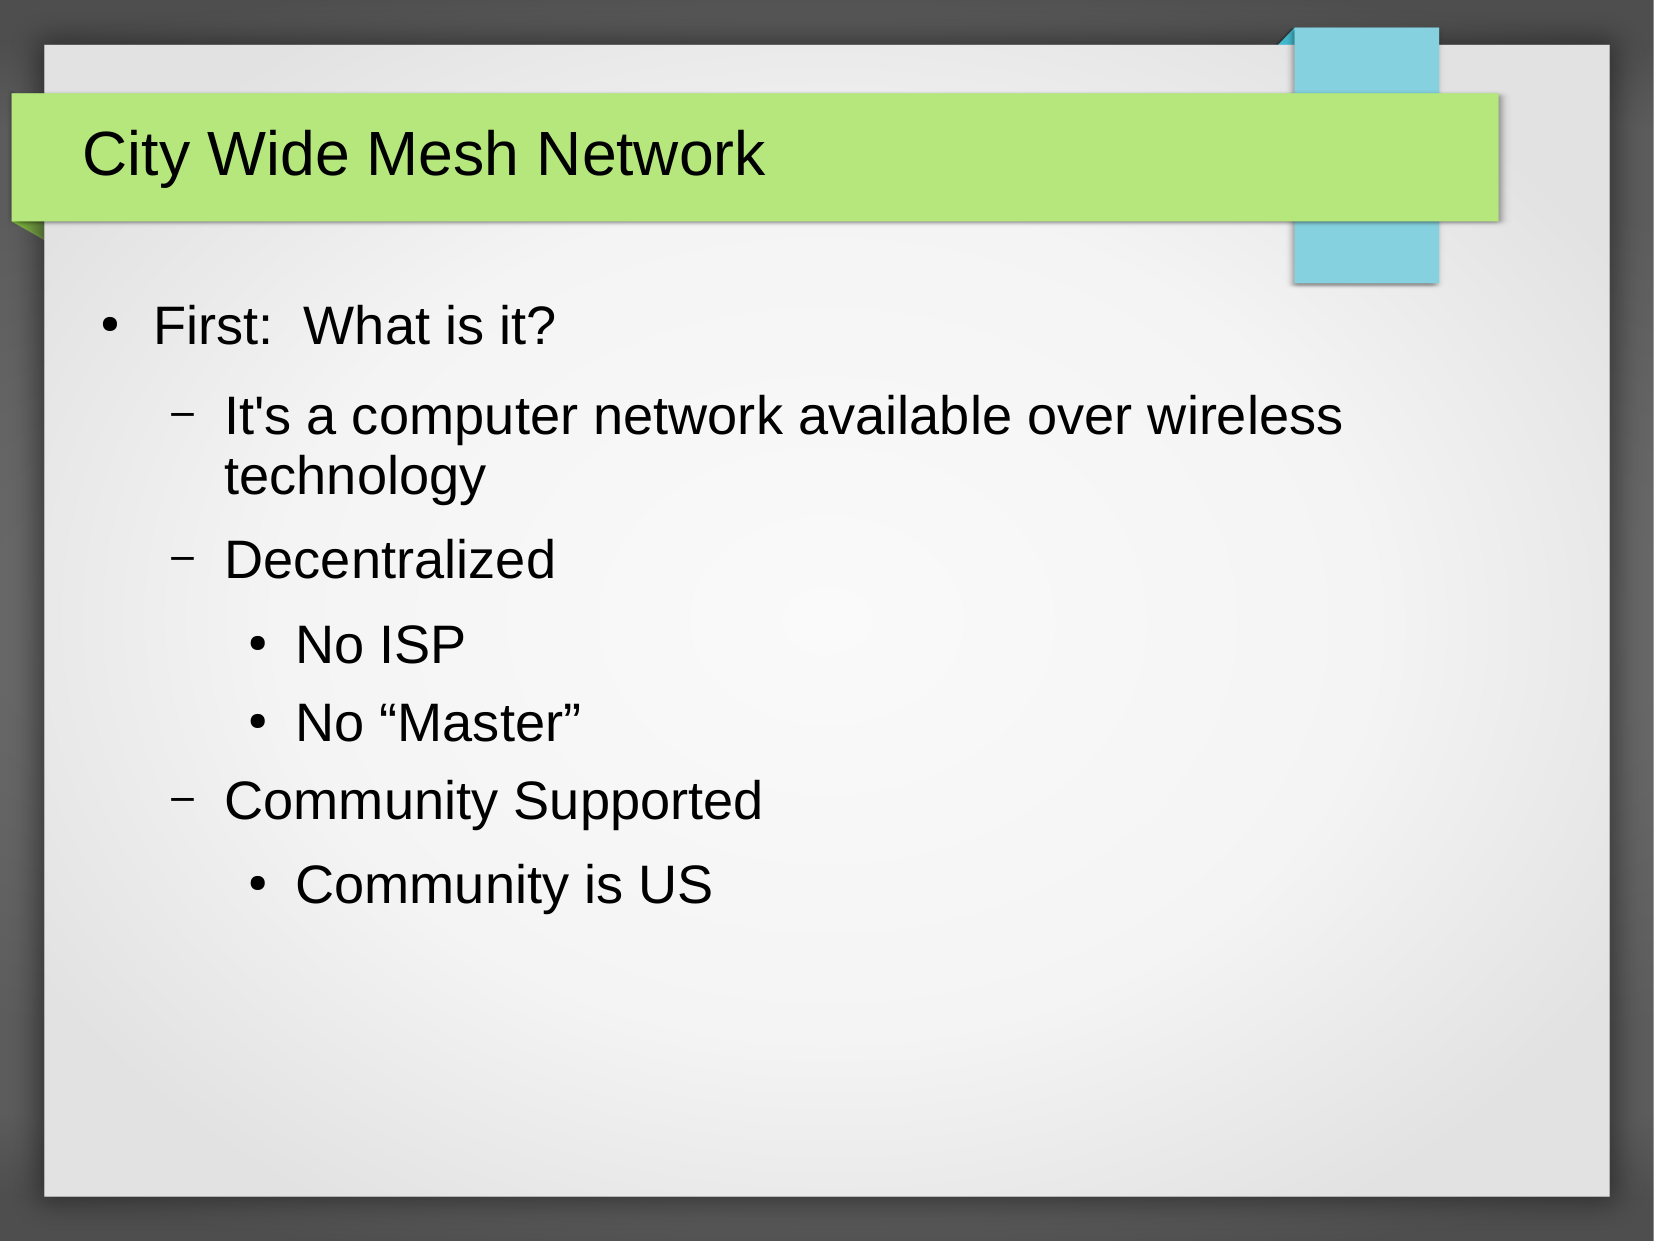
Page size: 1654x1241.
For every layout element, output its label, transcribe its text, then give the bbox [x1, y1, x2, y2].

list First: What is it? It's a computer network available over wireless technology Decentralized No ISP No “Master” Community Supported Community is US [82, 295, 1571, 1015]
picture [0, 0, 1654, 1241]
title City Wide Mesh Network [82, 94, 1264, 213]
